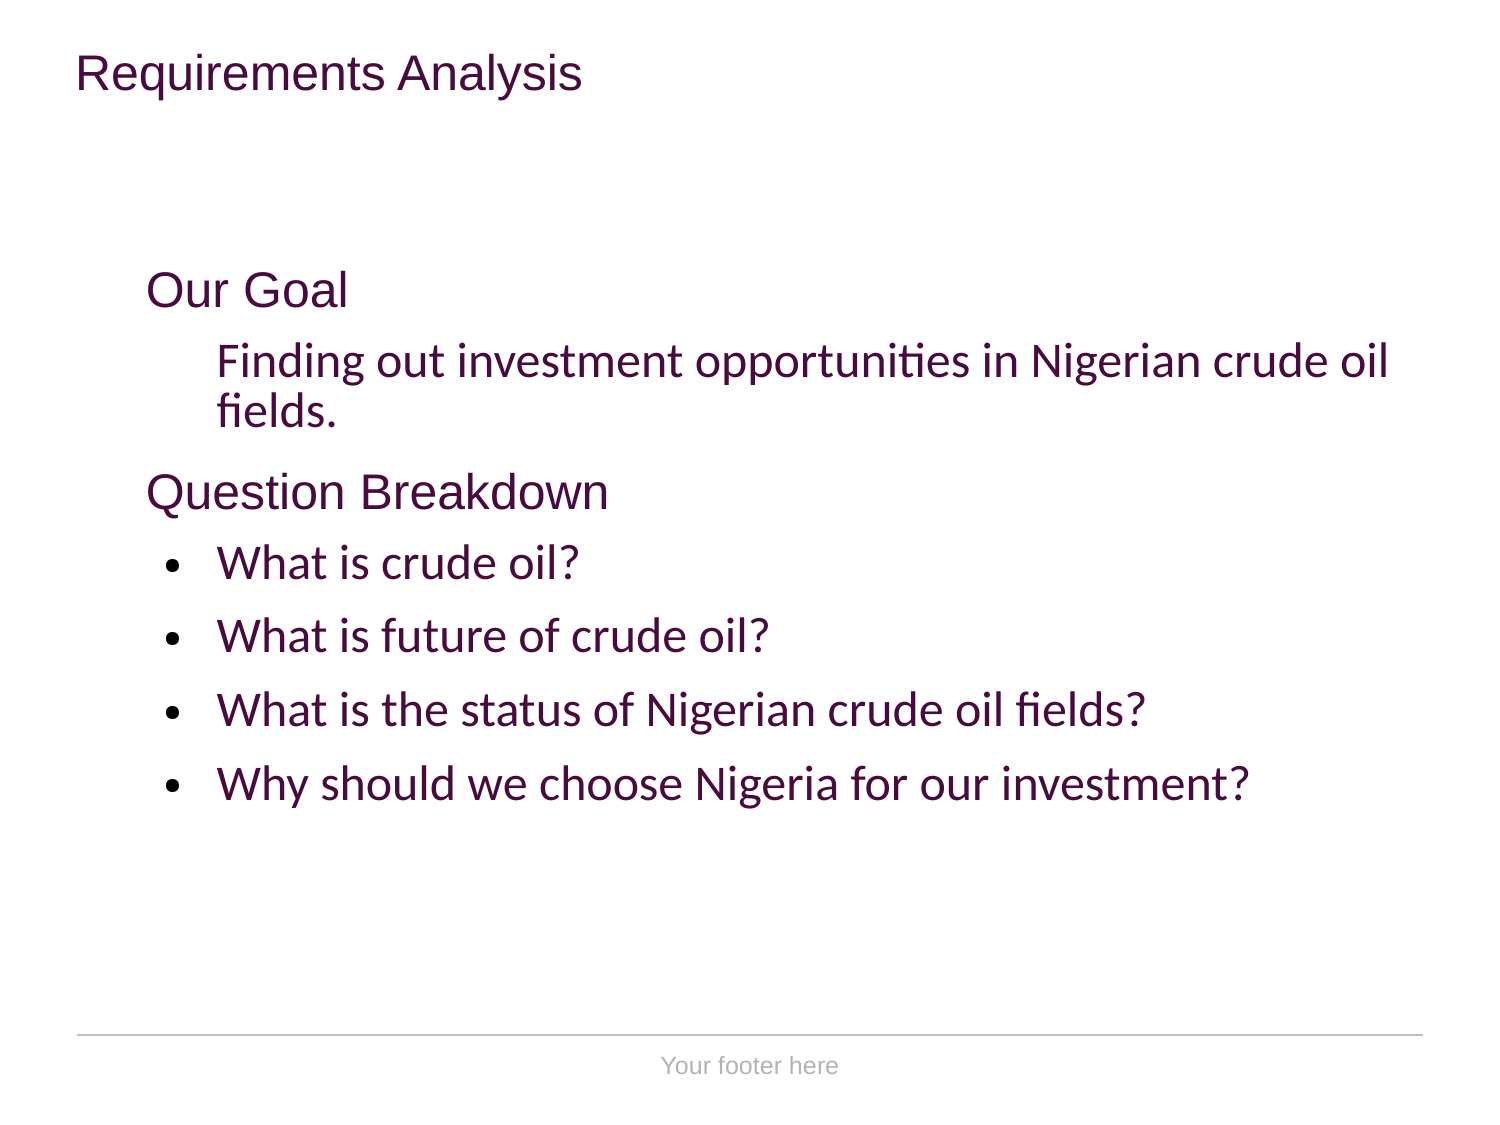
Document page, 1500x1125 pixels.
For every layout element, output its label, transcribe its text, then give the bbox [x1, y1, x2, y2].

title Requirements Analysis [75, 45, 1425, 233]
list Our Goal Finding out investment opportunities in Nigerian crude oil fields. Question Breakdown What is crude oil? What is future of crude oil? What is the status of Nigerian crude oil fields? Why should we choose Nigeria for our investment? [75, 262, 1425, 1048]
